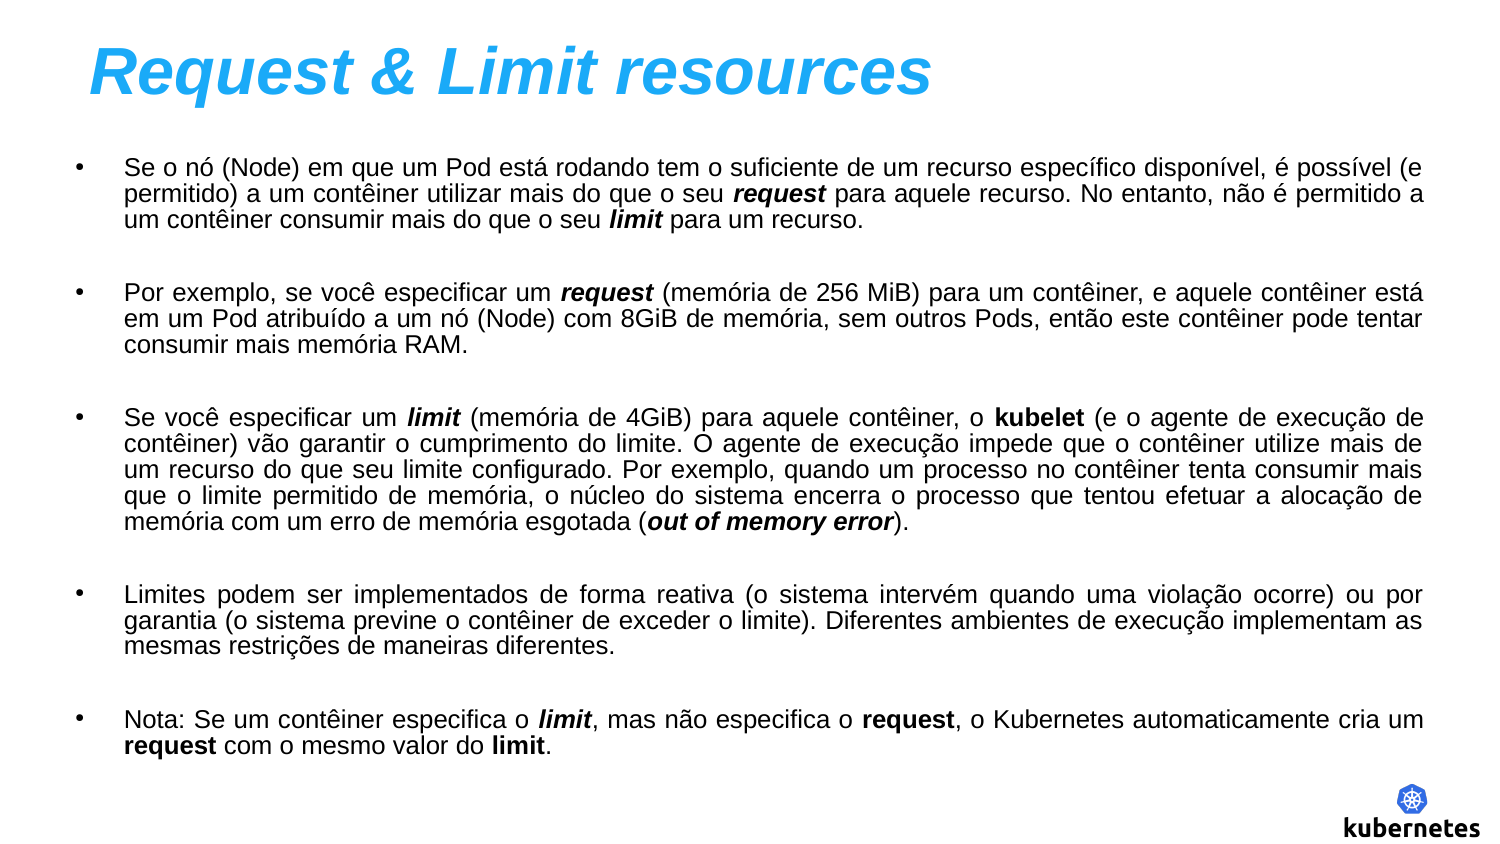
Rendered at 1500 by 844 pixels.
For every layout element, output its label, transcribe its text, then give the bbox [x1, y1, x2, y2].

title Request & Limit resources [75, 33, 1425, 156]
picture [1323, 782, 1500, 840]
list Se o nó (Node) em que um Pod está rodando tem o suficiente de um recurso específico disponível, é possível (e permitido) a um contêiner utilizar mais do que o seu request para aquele recurso. No entanto, não é permitido a um contêiner consumir mais do que o seu limit para um recurso. Por exemplo, se você especificar um request (memória de 256 MiB) para um contêiner, e aquele contêiner está em um Pod atribuído a um nó (Node) com 8GiB de memória, sem outros Pods, então este contêiner pode tentar consumir mais memória RAM. Se você especificar um limit (memória de 4GiB) para aquele contêiner, o kubelet (e o agente de execução de contêiner) vão garantir o cumprimento do limite. O agente de execução impede que o contêiner utilize mais de um recurso do que seu limite configurado. Por exemplo, quando um processo no contêiner tenta consumir mais que o limite permitido de memória, o núcleo do sistema encerra o processo que tentou efetuar a alocação de memória com um erro de memória esgotada (out of memory error). Limites podem ser implementados de forma reativa (o sistema intervém quando uma violação ocorre) ou por garantia (o sistema previne o contêiner de exceder o limite). Diferentes ambientes de execução implementam as mesmas restrições de maneiras diferentes. Nota: Se um contêiner especifica o limit, mas não especifica o request, o Kubernetes automaticamente cria um request com o mesmo valor do limit. [75, 156, 1425, 768]
